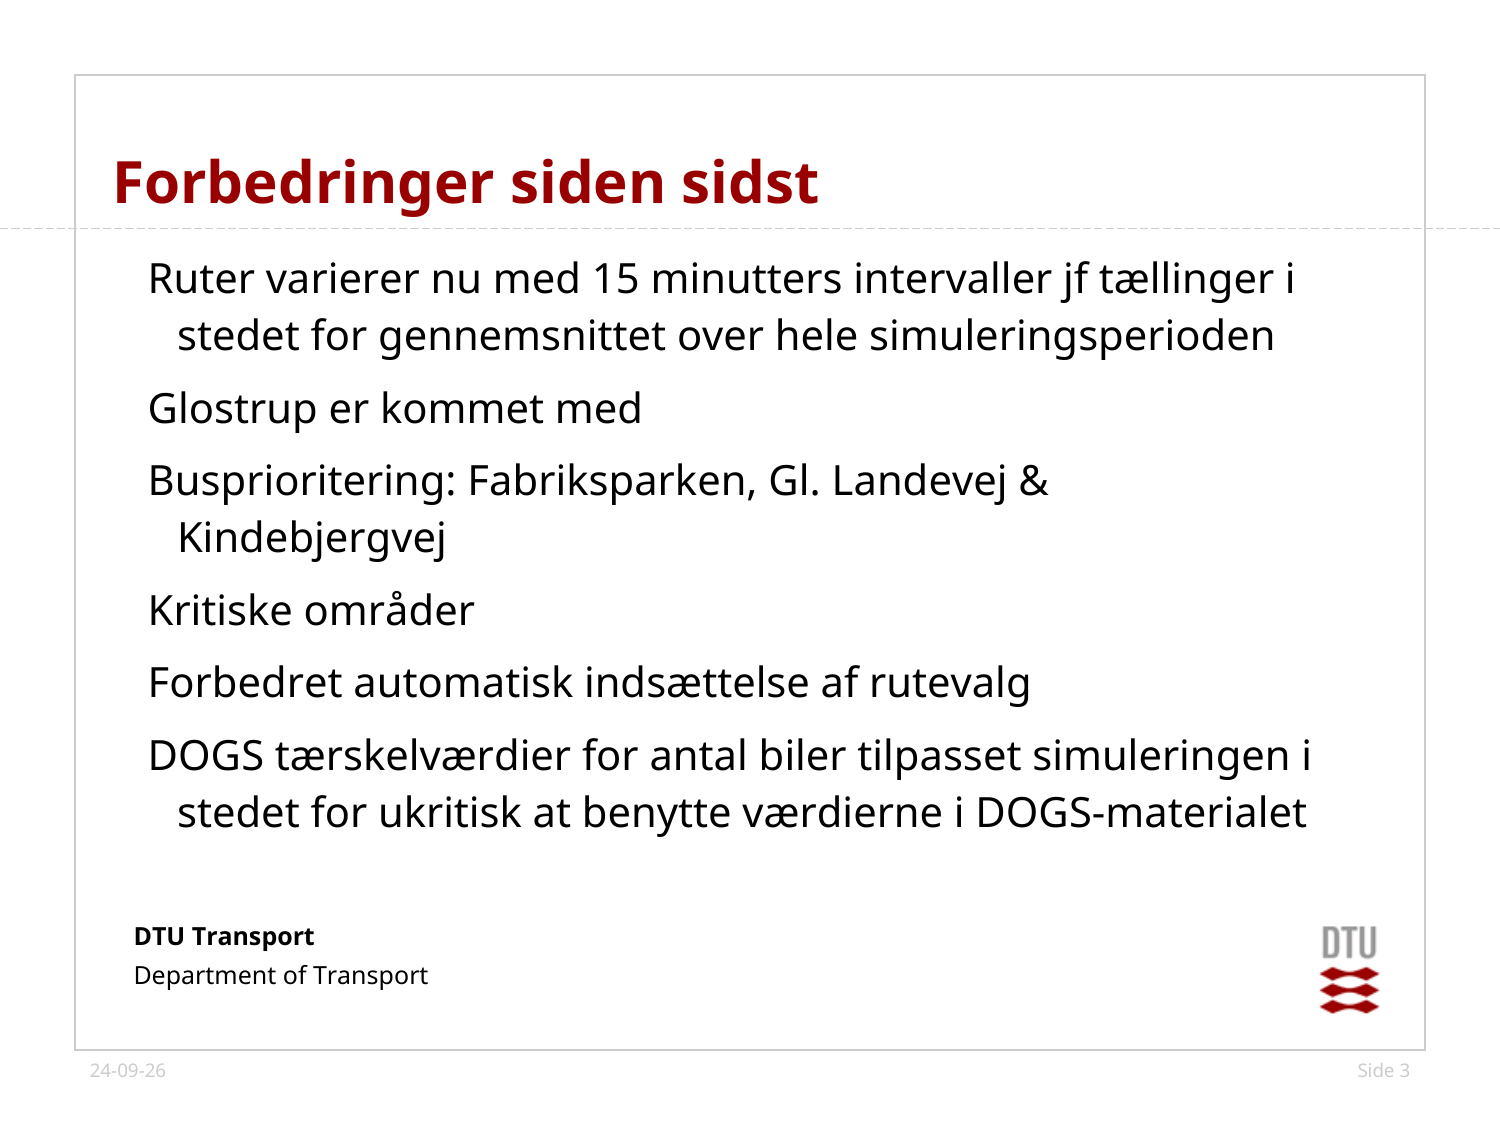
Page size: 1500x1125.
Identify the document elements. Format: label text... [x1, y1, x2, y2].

picture [1297, 892, 1418, 1034]
title Forbedringer siden sidst [112, 132, 1401, 231]
subtitle Ruter varierer nu med 15 minutters intervaller jf tællinger i stedet for gennemsnittet over hele simuleringsperioden Glostrup er kommet med Busprioritering: Fabriksparken, Gl. Landevej & Kindebjergvej Kritiske områder Forbedret automatisk indsættelse af rutevalg DOGS tærskelværdier for antal biler tilpasset simuleringen i stedet for ukritisk at benytte værdierne i DOGS-materialet [147, 295, 1329, 794]
